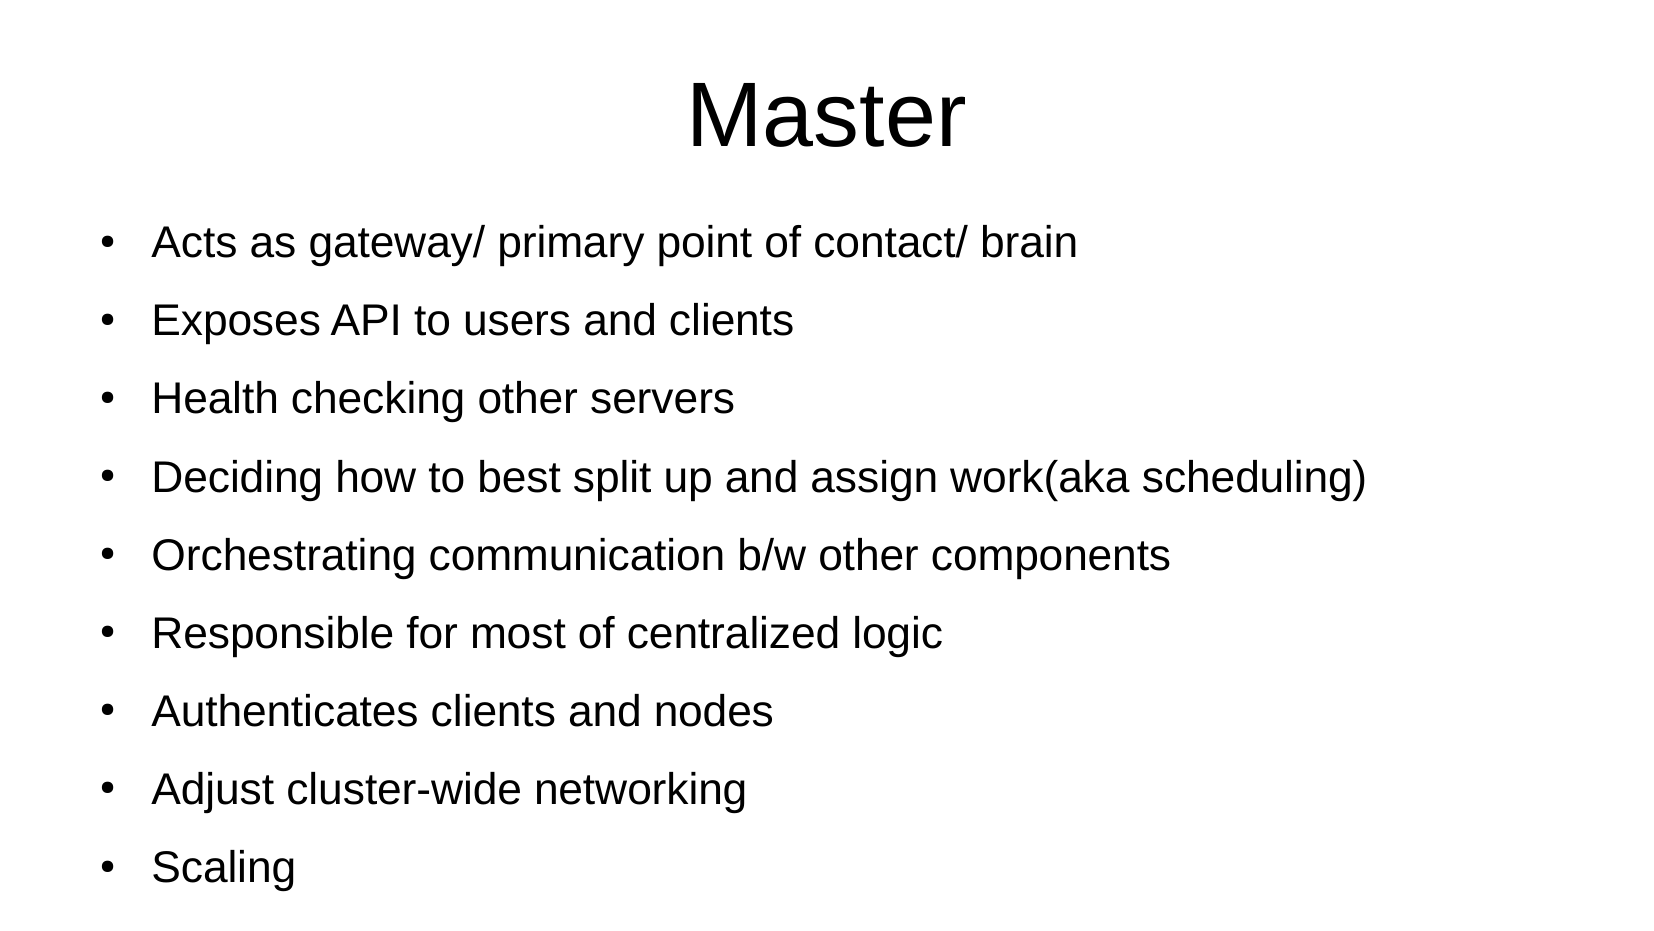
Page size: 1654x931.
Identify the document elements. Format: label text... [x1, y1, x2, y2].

list Acts as gateway/ primary point of contact/ brain Exposes API to users and clients Health checking other servers Deciding how to best split up and assign work(aka scheduling) Orchestrating communication b/w other components Responsible for most of centralized logic Authenticates clients and nodes Adjust cluster-wide networking Scaling [82, 217, 1619, 898]
title Master [82, 37, 1571, 193]
